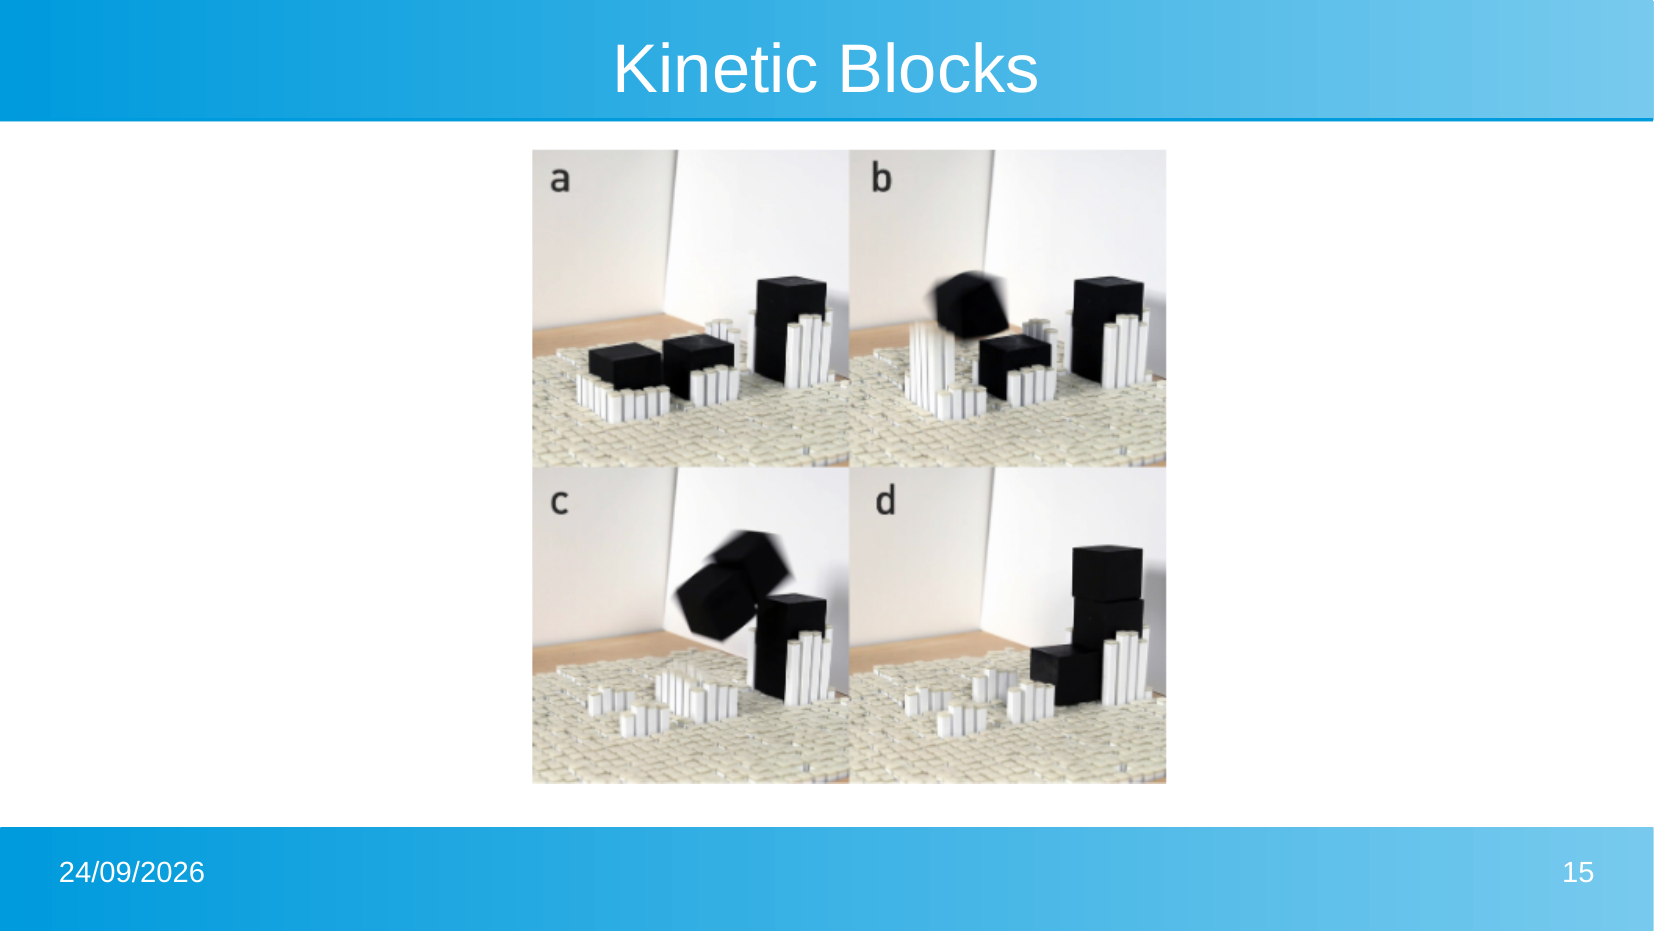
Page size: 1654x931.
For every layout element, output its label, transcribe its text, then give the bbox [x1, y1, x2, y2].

title Kinetic Blocks [59, 29, 1595, 108]
picture [531, 147, 1168, 784]
